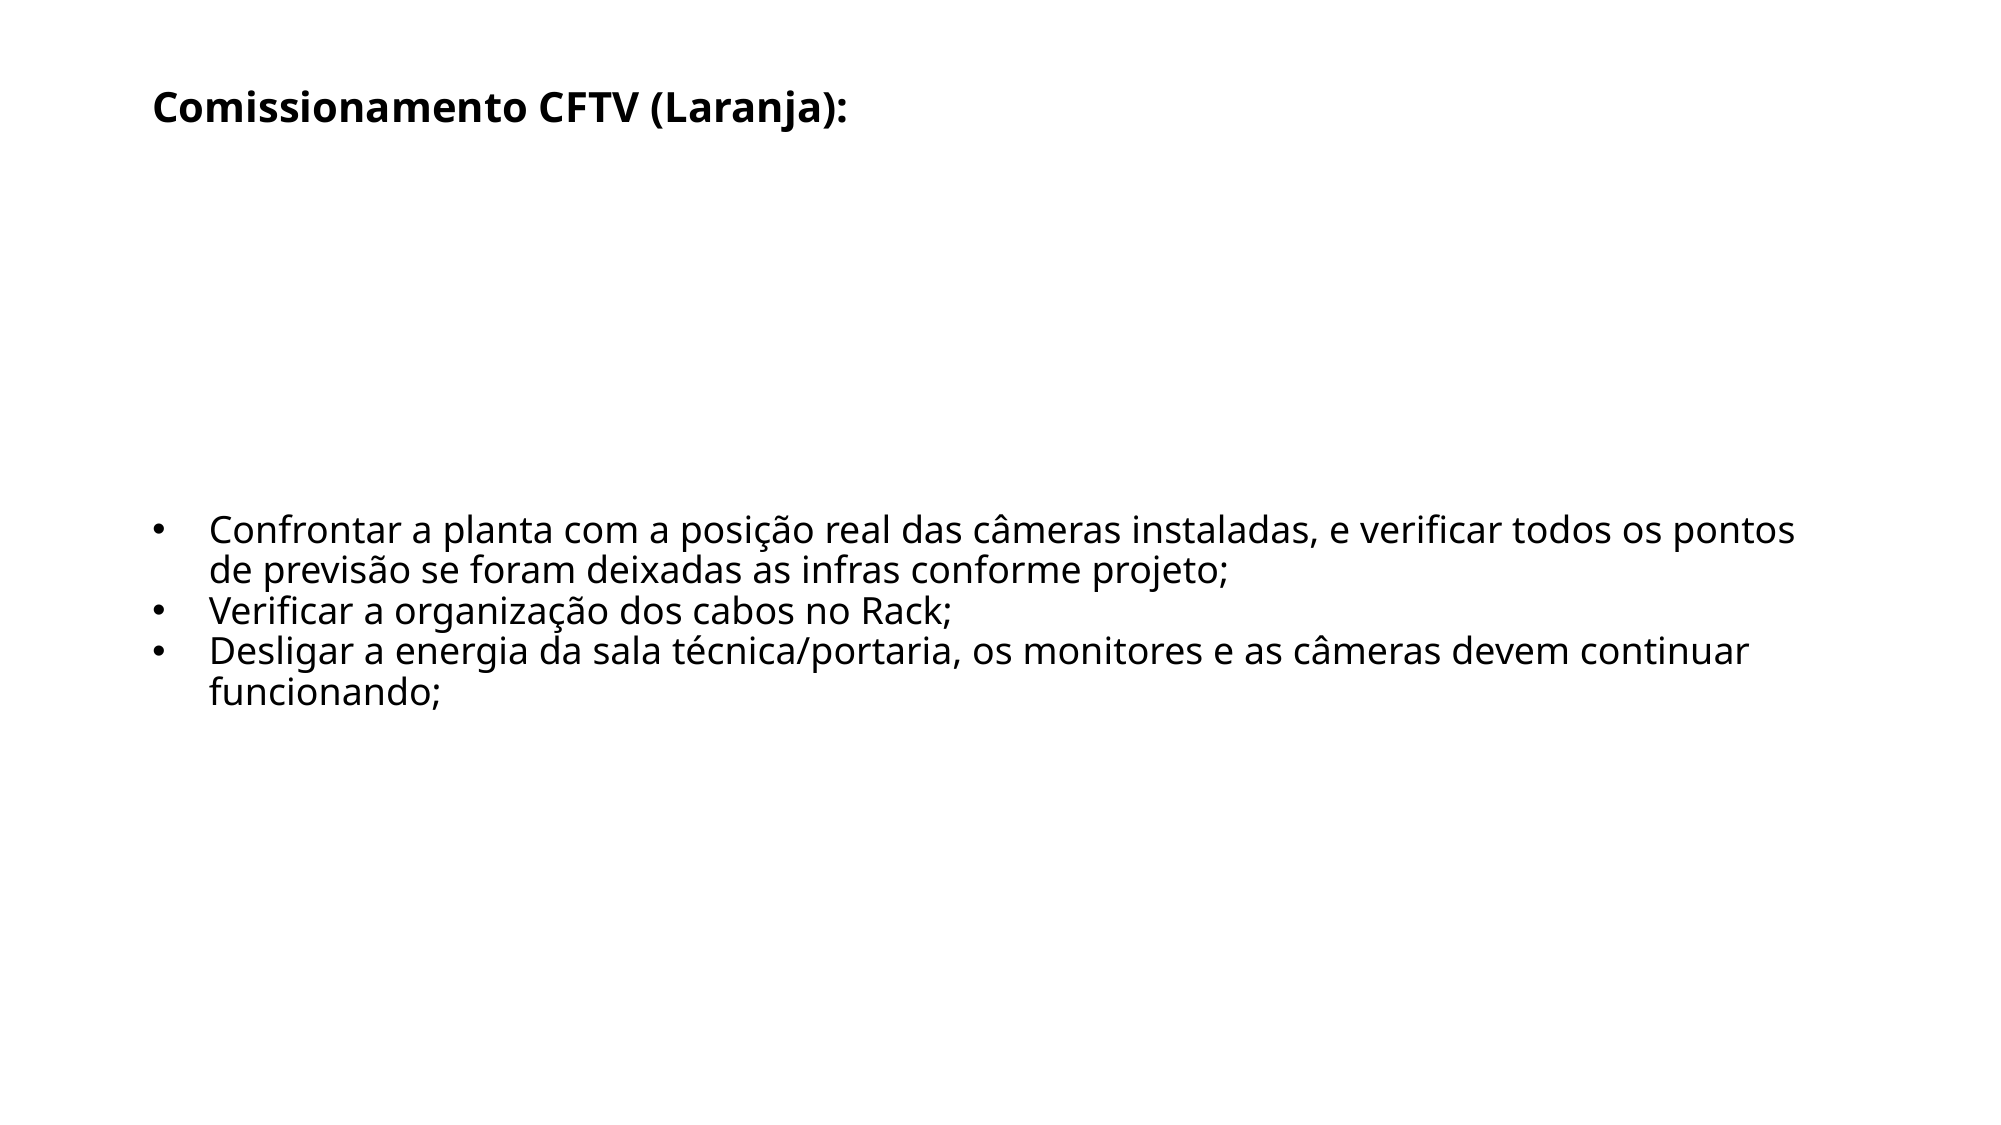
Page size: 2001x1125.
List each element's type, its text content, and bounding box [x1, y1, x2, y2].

text_box Confrontar a planta com a posição real das câmeras instaladas, e verificar todos os pontos de previsão se foram deixadas as infras conforme projeto; Verificar a organização dos cabos no Rack; Desligar a energia da sala técnica/portaria, os monitores e as câmeras devem continuar funcionando; [137, 158, 1863, 1065]
title Comissionamento CFTV (Laranja): [137, 60, 1863, 158]
